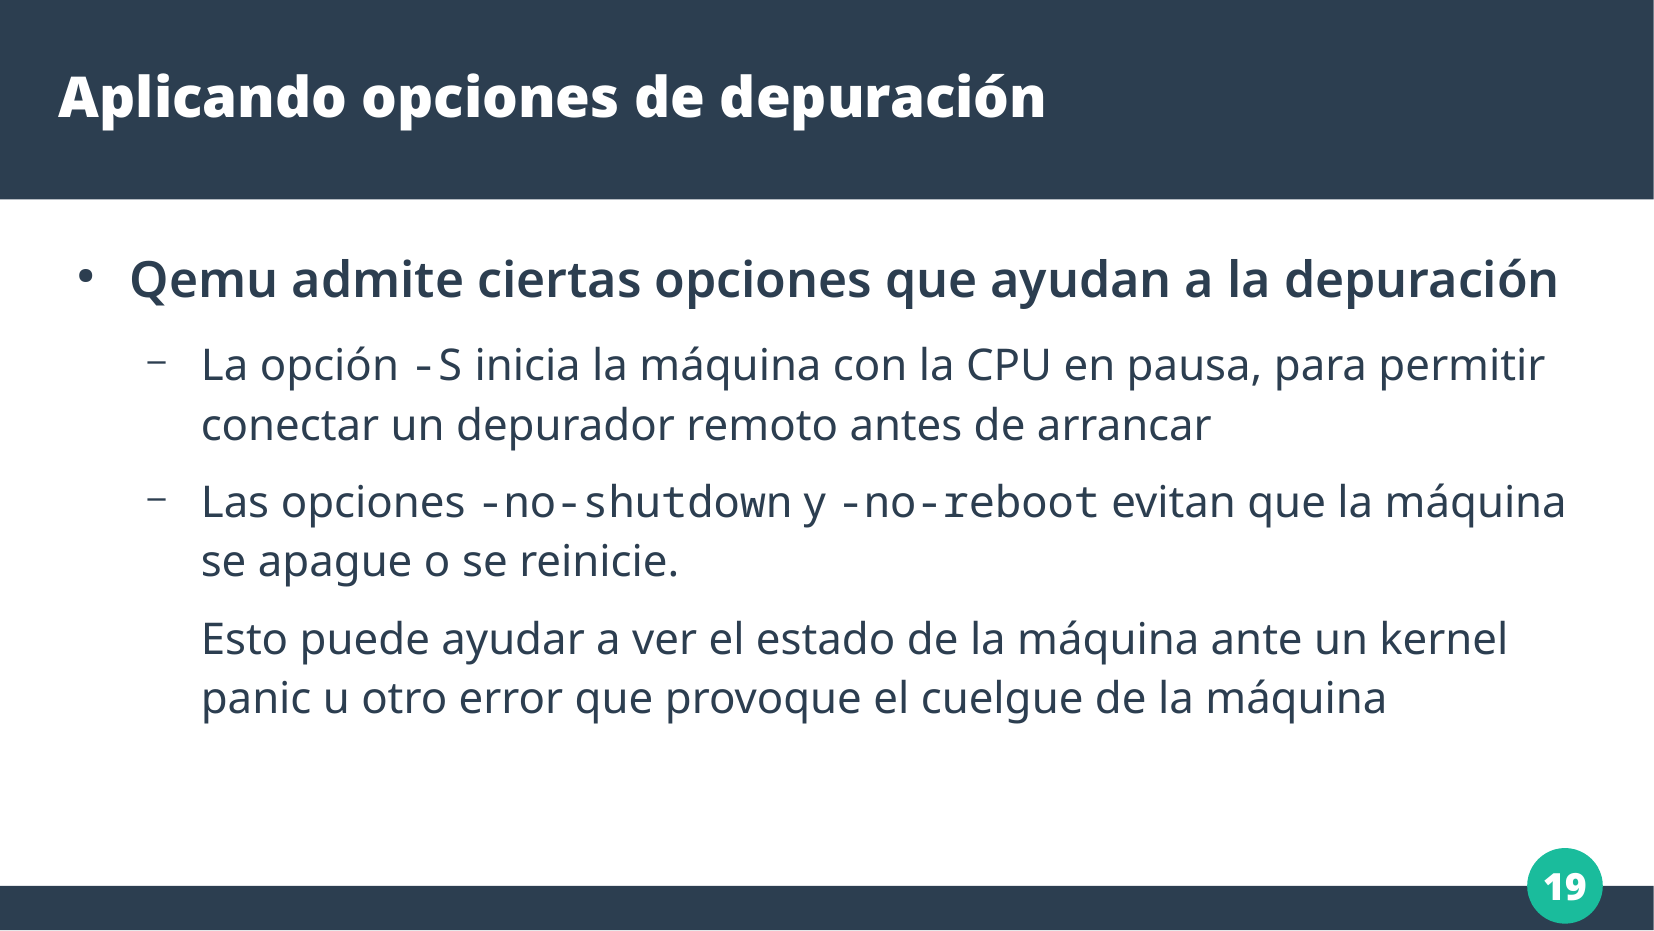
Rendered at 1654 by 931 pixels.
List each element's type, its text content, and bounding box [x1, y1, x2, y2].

list Qemu admite ciertas opciones que ayudan a la depuración La opción -S inicia la máquina con la CPU en pausa, para permitir conectar un depurador remoto antes de arrancar Las opciones -no-shutdown y -no-reboot evitan que la máquina se apague o se reinicie. Esto puede ayudar a ver el estado de la máquina ante un kernel panic u otro error que provoque el cuelgue de la máquina [59, 243, 1595, 864]
title Aplicando opciones de depuración [59, 37, 1595, 155]
